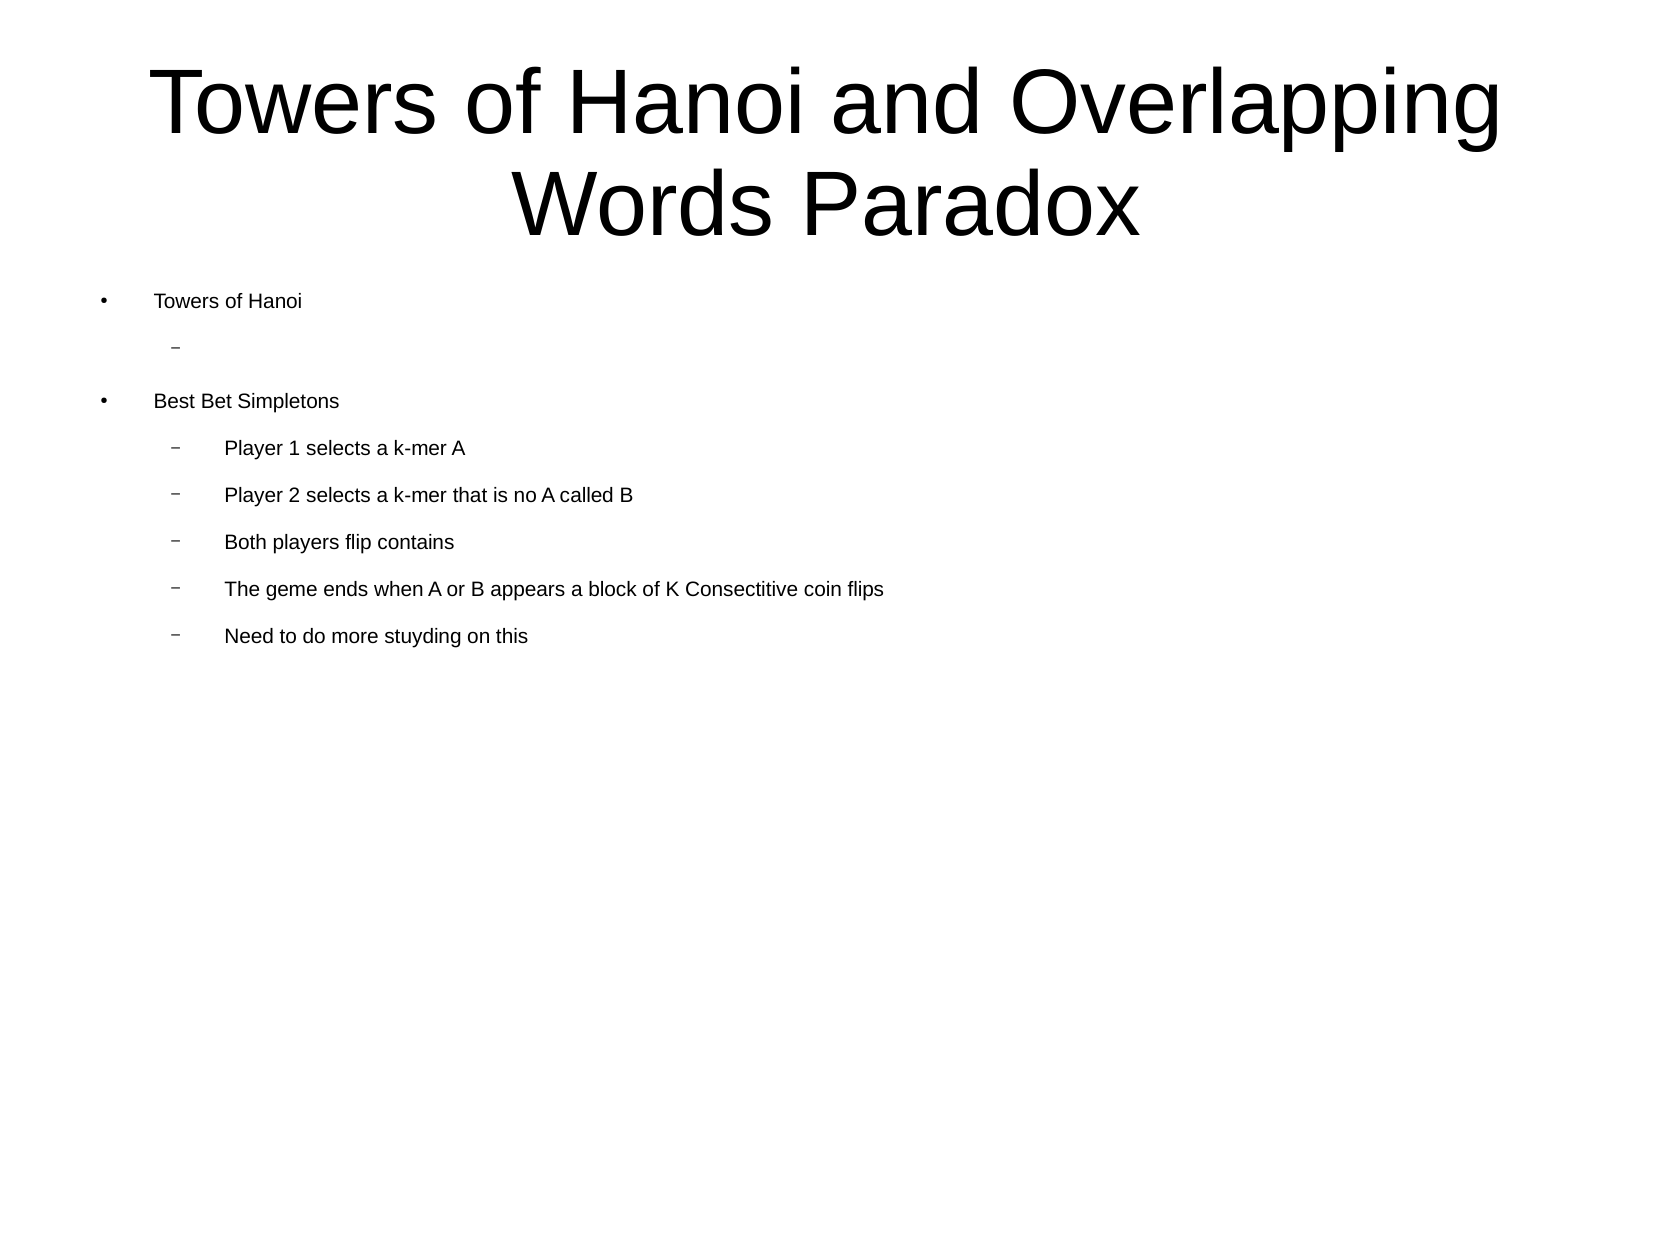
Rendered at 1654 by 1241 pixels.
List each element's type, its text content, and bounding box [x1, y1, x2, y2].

title Towers of Hanoi and Overlapping Words Paradox [82, 49, 1571, 257]
list Towers of Hanoi Best Bet Simpletons Player 1 selects a k-mer A Player 2 selects a k-mer that is no A called B Both players flip contains The geme ends when A or B appears a block of K Consectitive coin flips Need to do more stuyding on this [82, 290, 1571, 1229]
